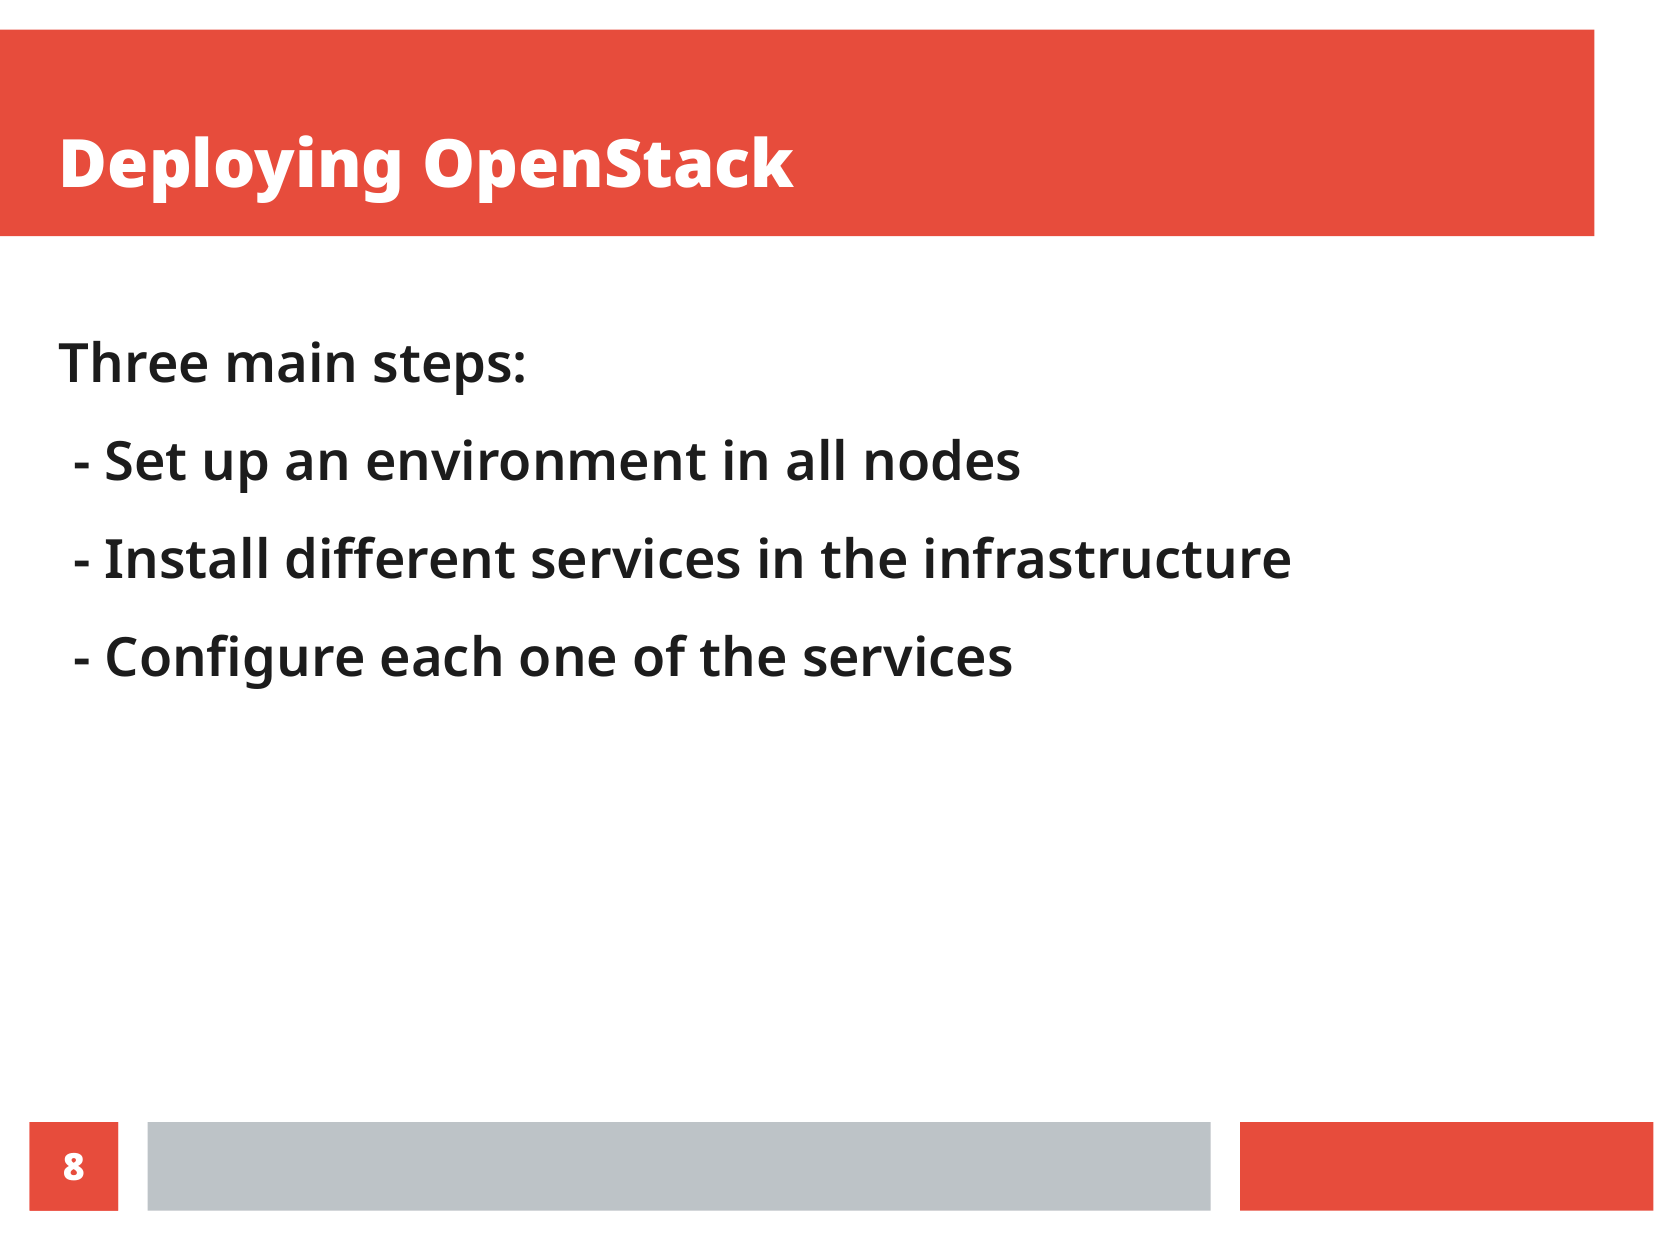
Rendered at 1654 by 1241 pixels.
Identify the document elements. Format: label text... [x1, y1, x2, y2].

list Three main steps: - Set up an environment in all nodes - Install different services in the infrastructure - Configure each one of the services [59, 324, 1565, 1093]
title Deploying OpenStack [59, 59, 1595, 207]
